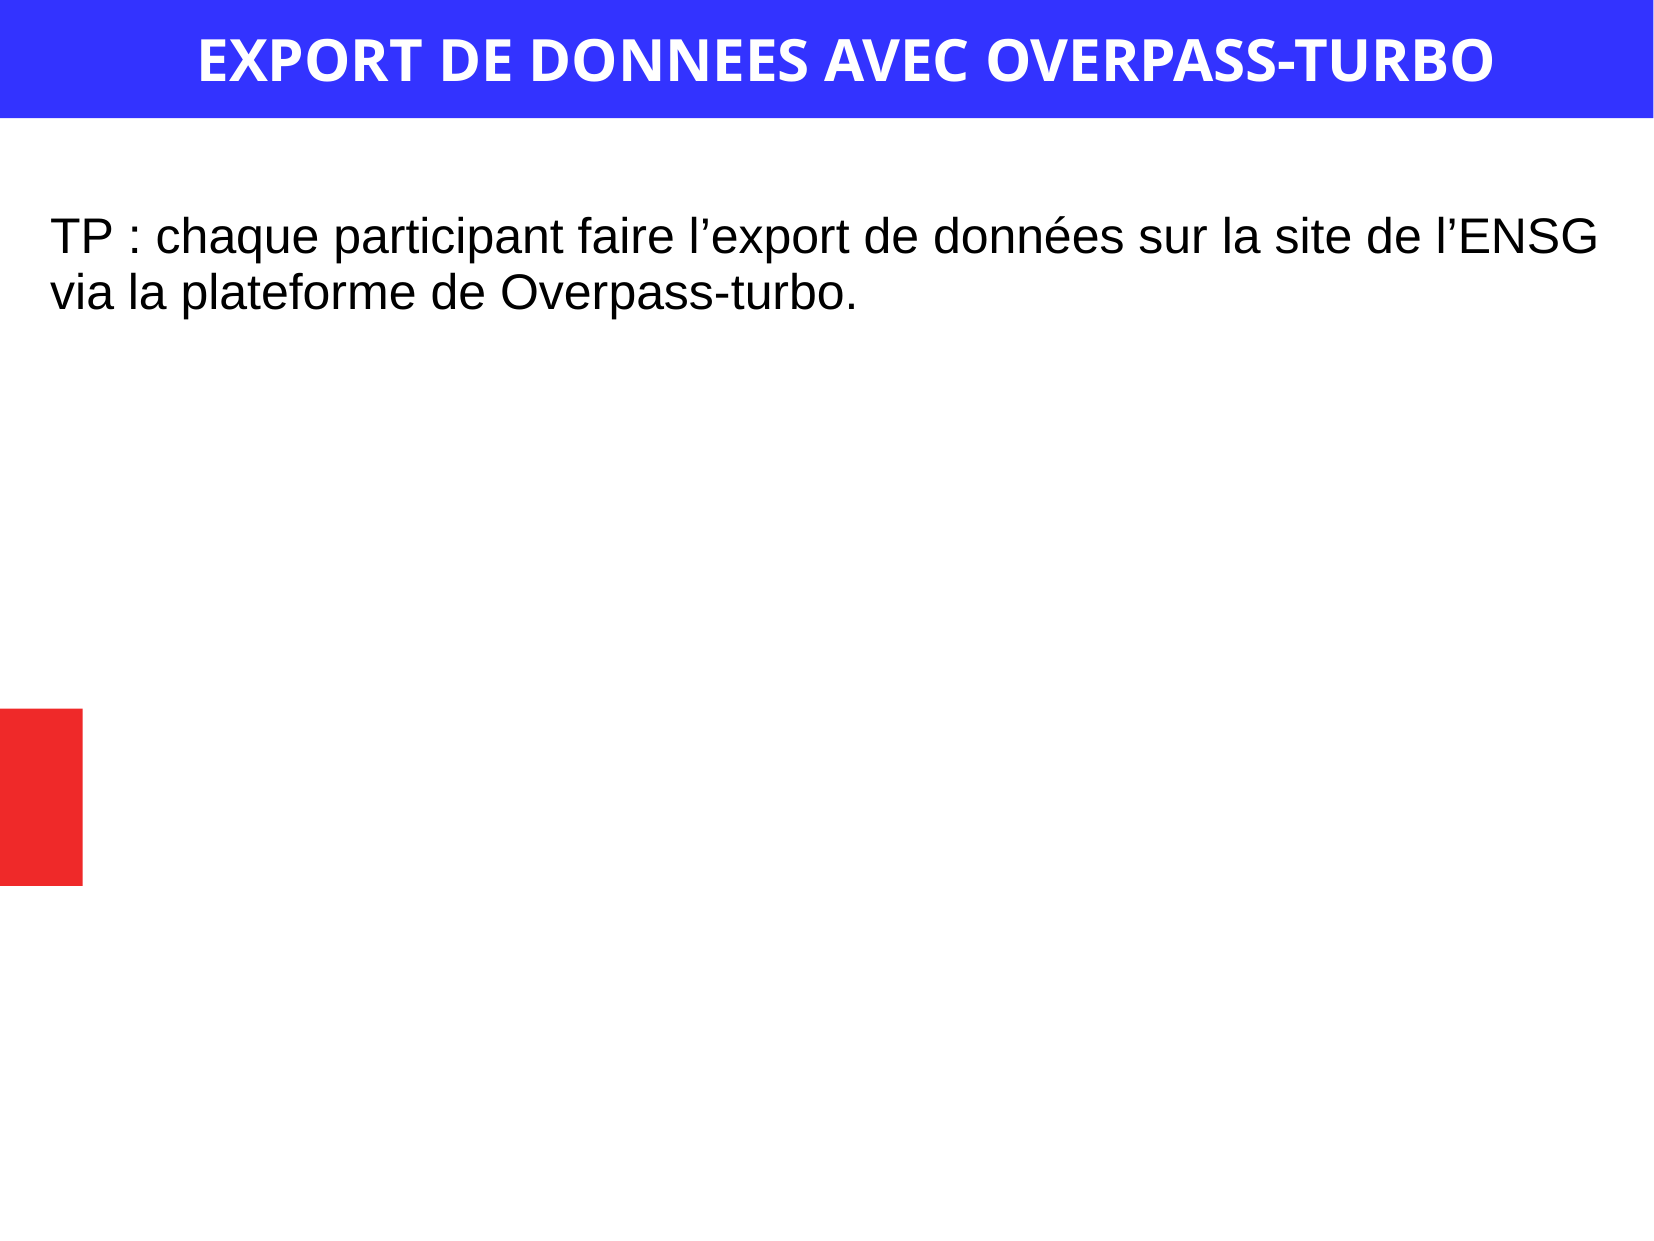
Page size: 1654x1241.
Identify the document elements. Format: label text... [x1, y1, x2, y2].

text_box TP : chaque participant faire l’export de données sur la site de l’ENSG via la plateforme de Overpass-turbo. [35, 200, 1654, 383]
title EXPORT DE DONNEES AVEC OVERPASS-TURBO [0, 0, 1654, 119]
